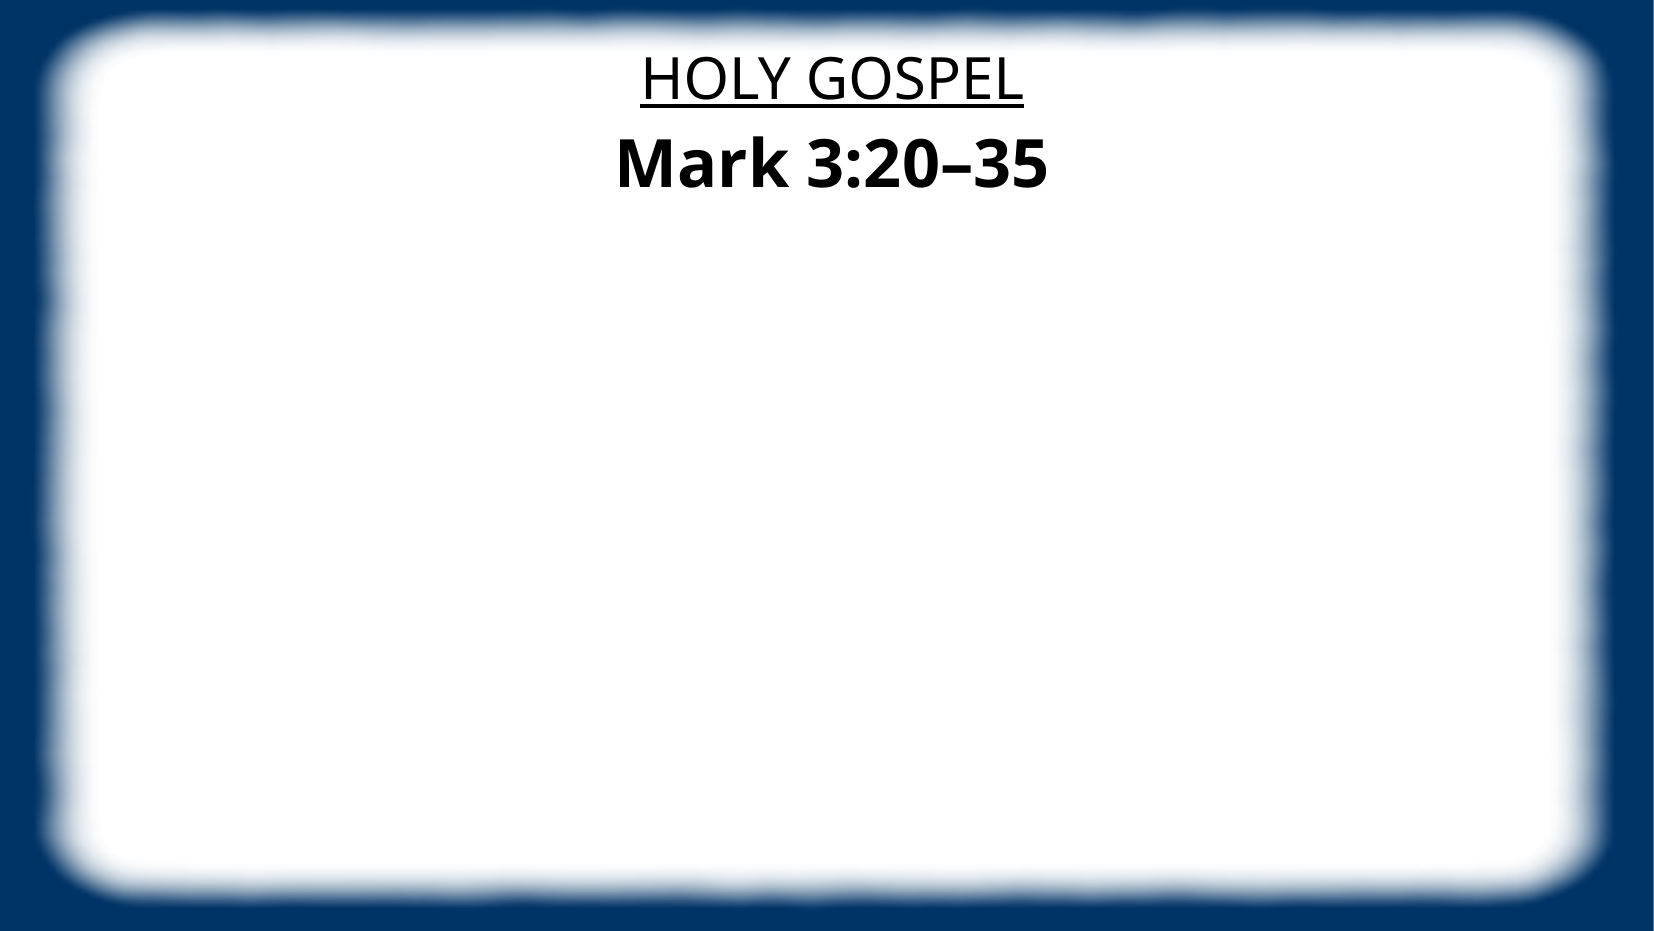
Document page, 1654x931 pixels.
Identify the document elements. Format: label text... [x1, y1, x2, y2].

text_box HOLY GOSPEL Mark 3:20–35 [75, 30, 1591, 211]
picture [0, 0, 1654, 931]
